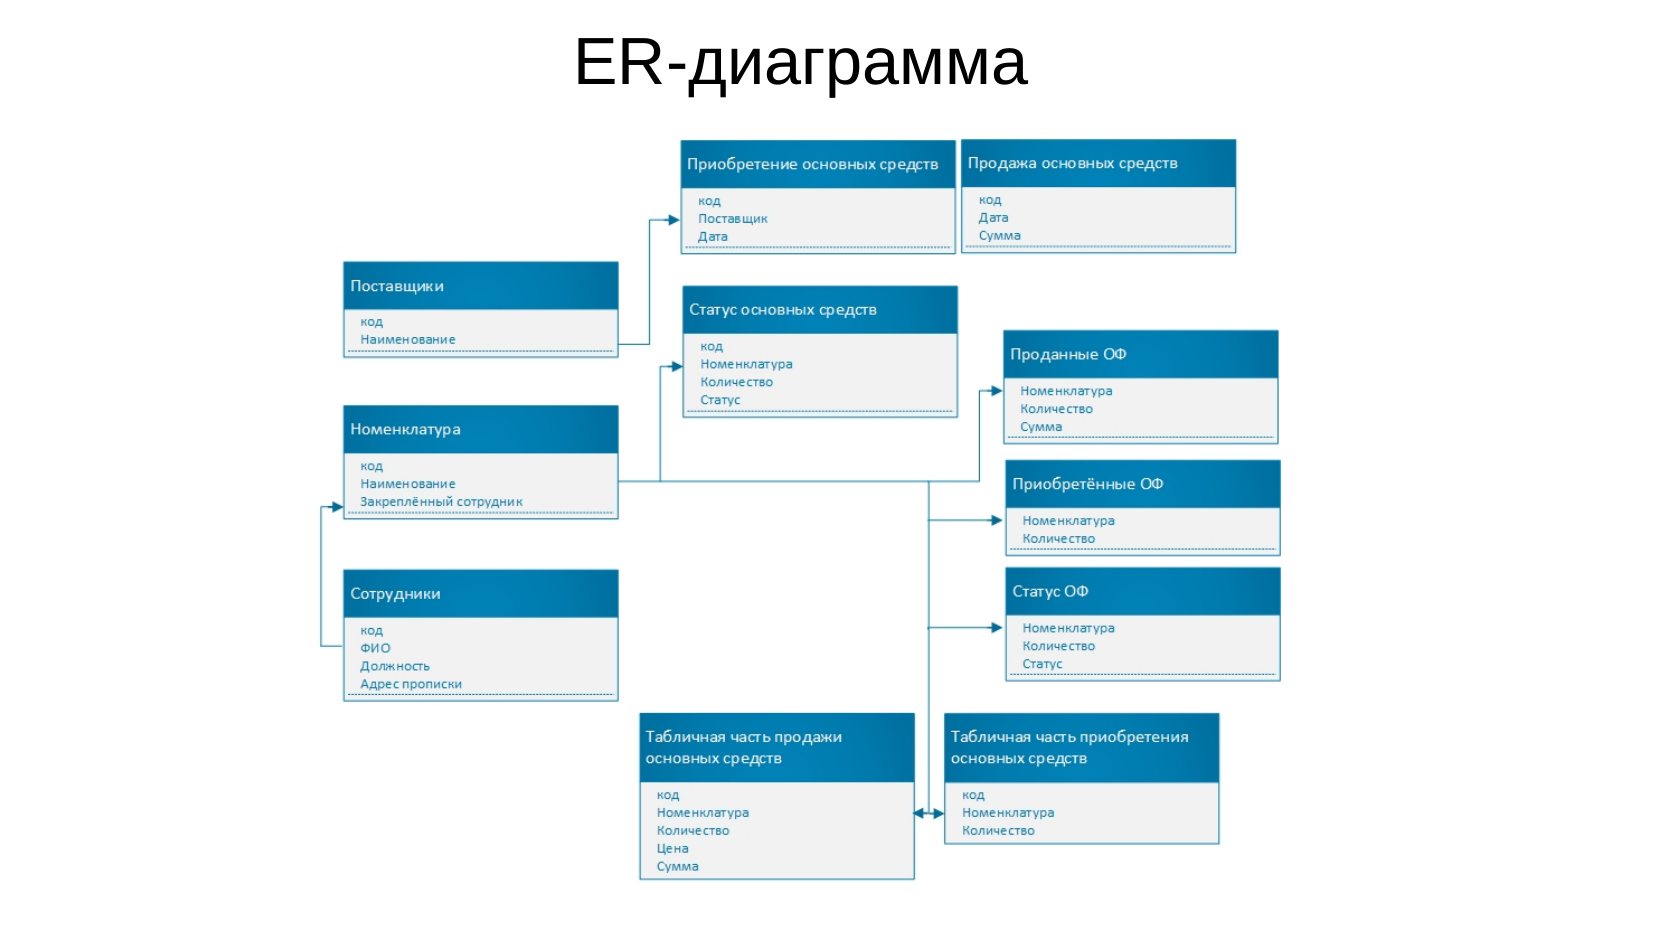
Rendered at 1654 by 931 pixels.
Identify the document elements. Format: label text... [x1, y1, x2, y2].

text_box ER-диаграмма [79, 16, 1524, 107]
picture [319, 138, 1282, 884]
